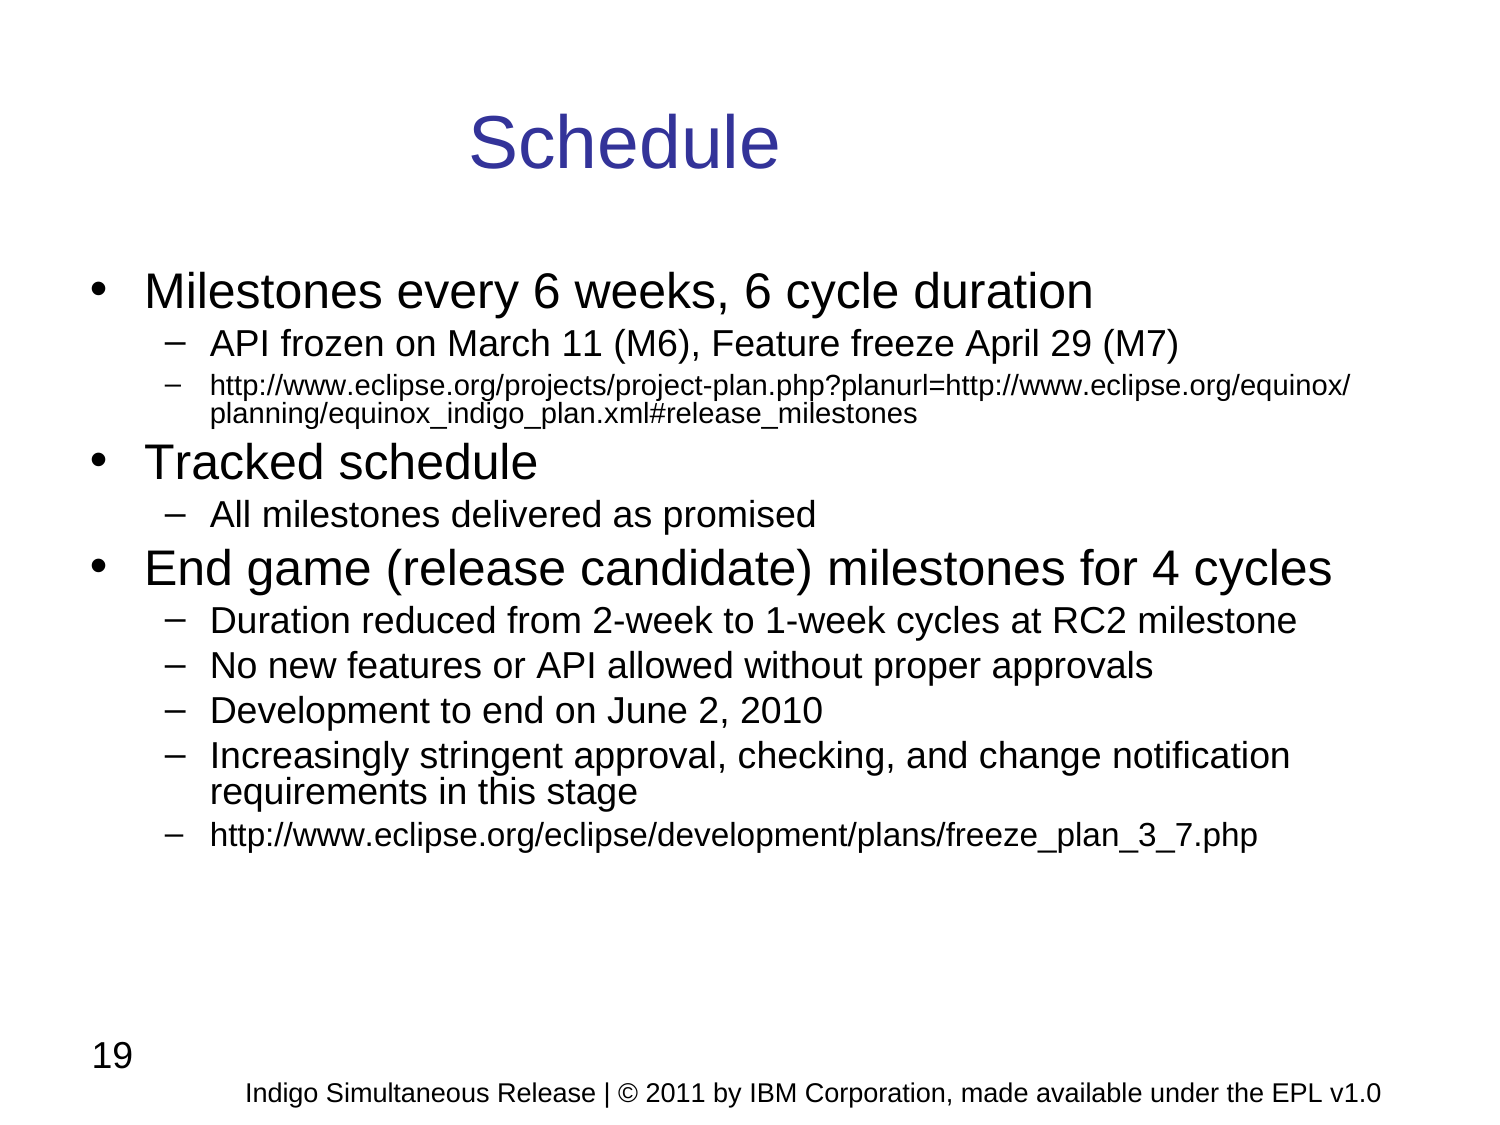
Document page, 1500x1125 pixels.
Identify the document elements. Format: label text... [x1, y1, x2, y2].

title Schedule [74, 45, 1176, 233]
list Milestones every 6 weeks, 6 cycle duration API frozen on March 11 (M6), Feature freeze April 29 (M7) http://www.eclipse.org/projects/project-plan.php?planurl=http://www.eclipse.org/equinox/planning/equinox_indigo_plan.xml#release_milestones Tracked schedule All milestones delivered as promised End game (release candidate) milestones for 4 cycles Duration reduced from 2-week to 1-week cycles at RC2 milestone No new features or API allowed without proper approvals Development to end on June 2, 2010 Increasingly stringent approval, checking, and change notification requirements in this stage http://www.eclipse.org/eclipse/development/plans/freeze_plan_3_7.php [74, 262, 1463, 1005]
